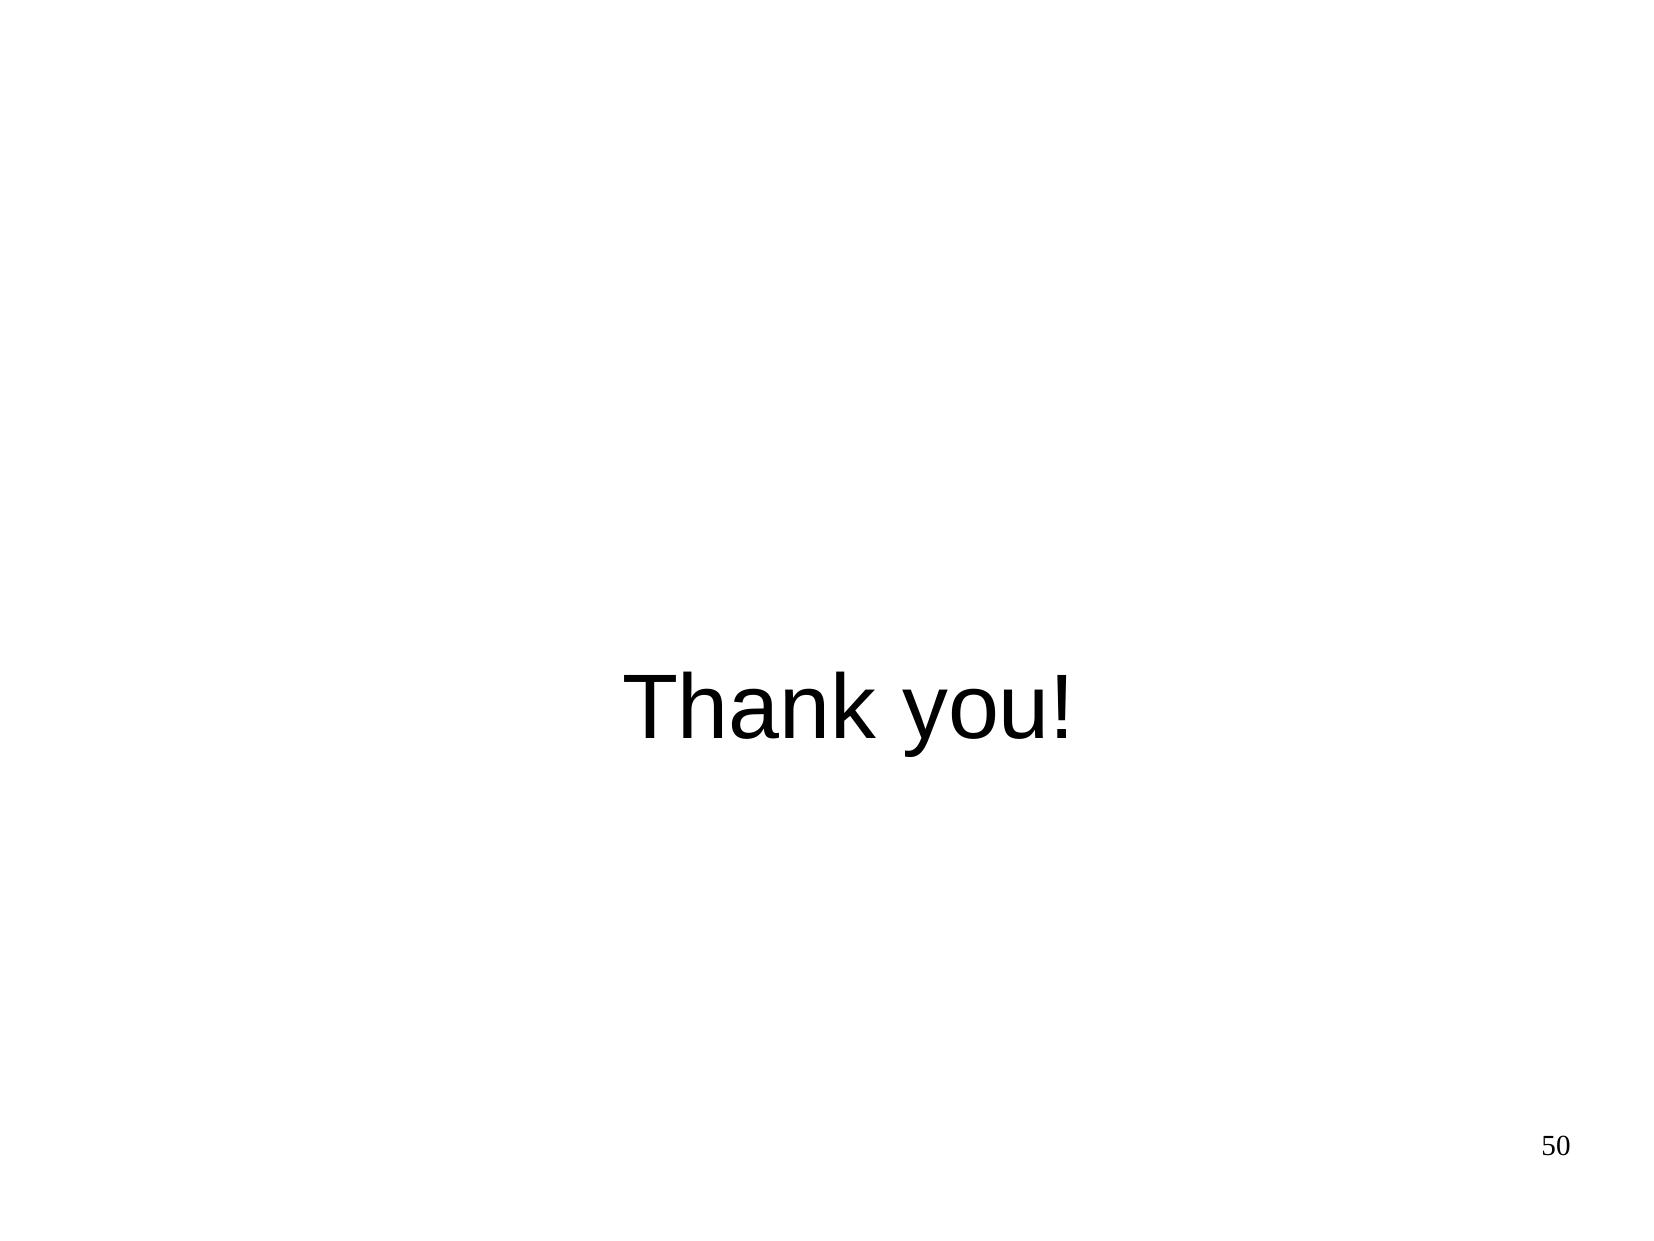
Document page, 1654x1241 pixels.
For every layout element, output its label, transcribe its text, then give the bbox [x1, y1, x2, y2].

title Thank you! [105, 602, 1594, 811]
